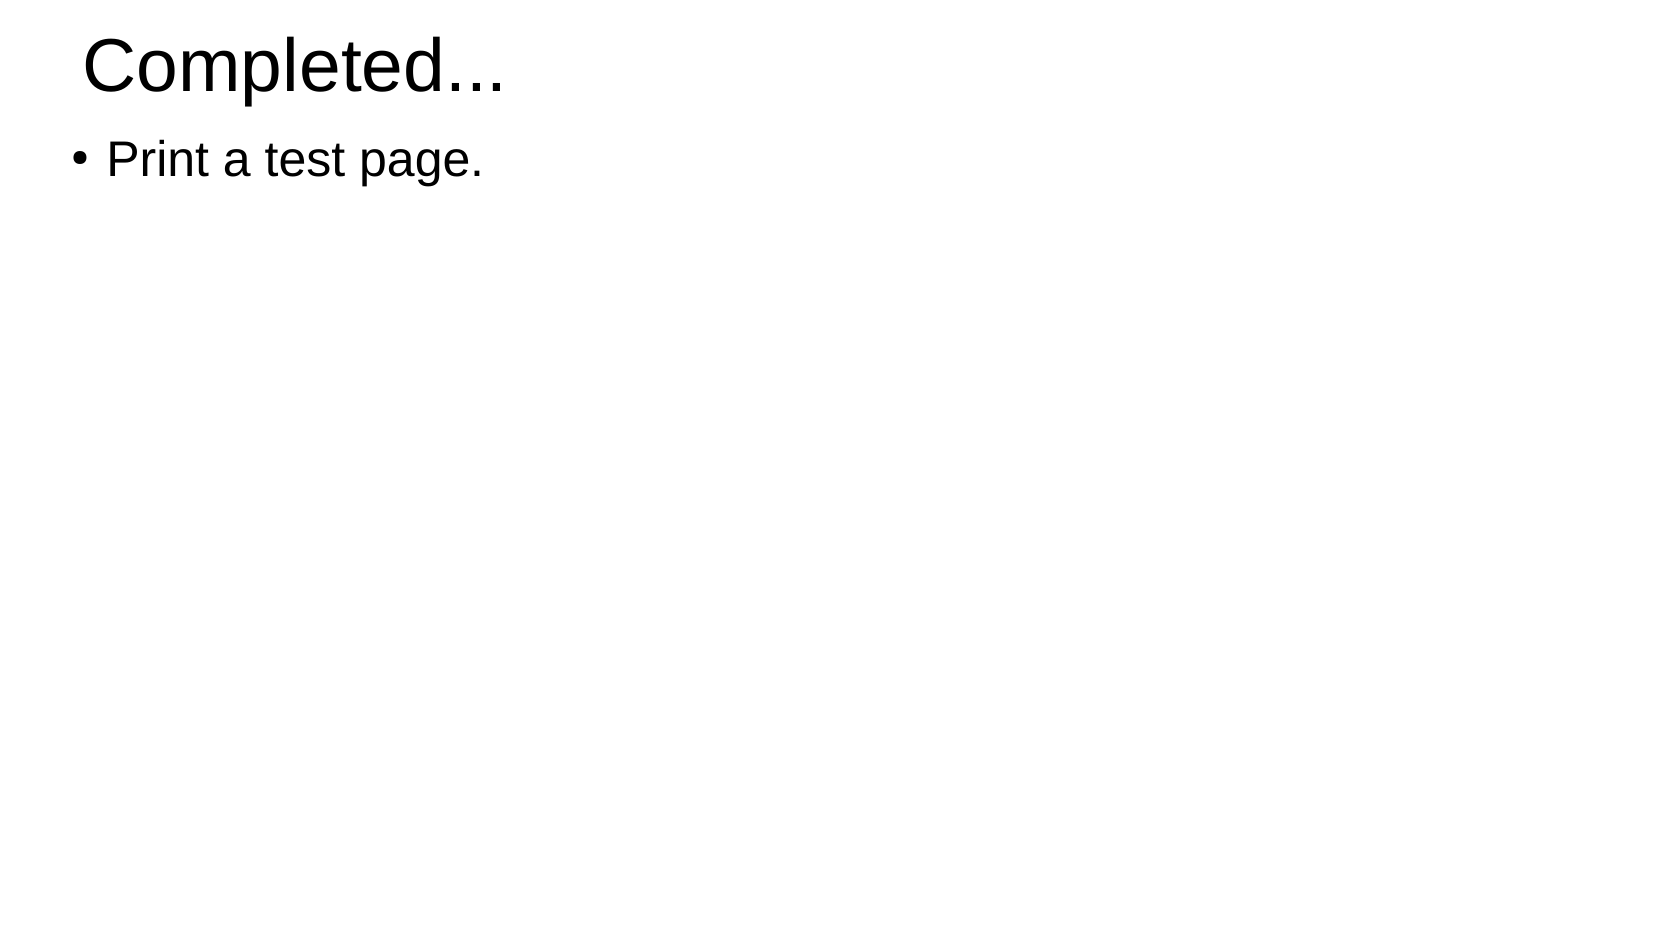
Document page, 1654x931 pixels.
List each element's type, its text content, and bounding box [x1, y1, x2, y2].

text_box Print a test page. [70, 131, 1560, 269]
title Completed... [82, 23, 1571, 108]
